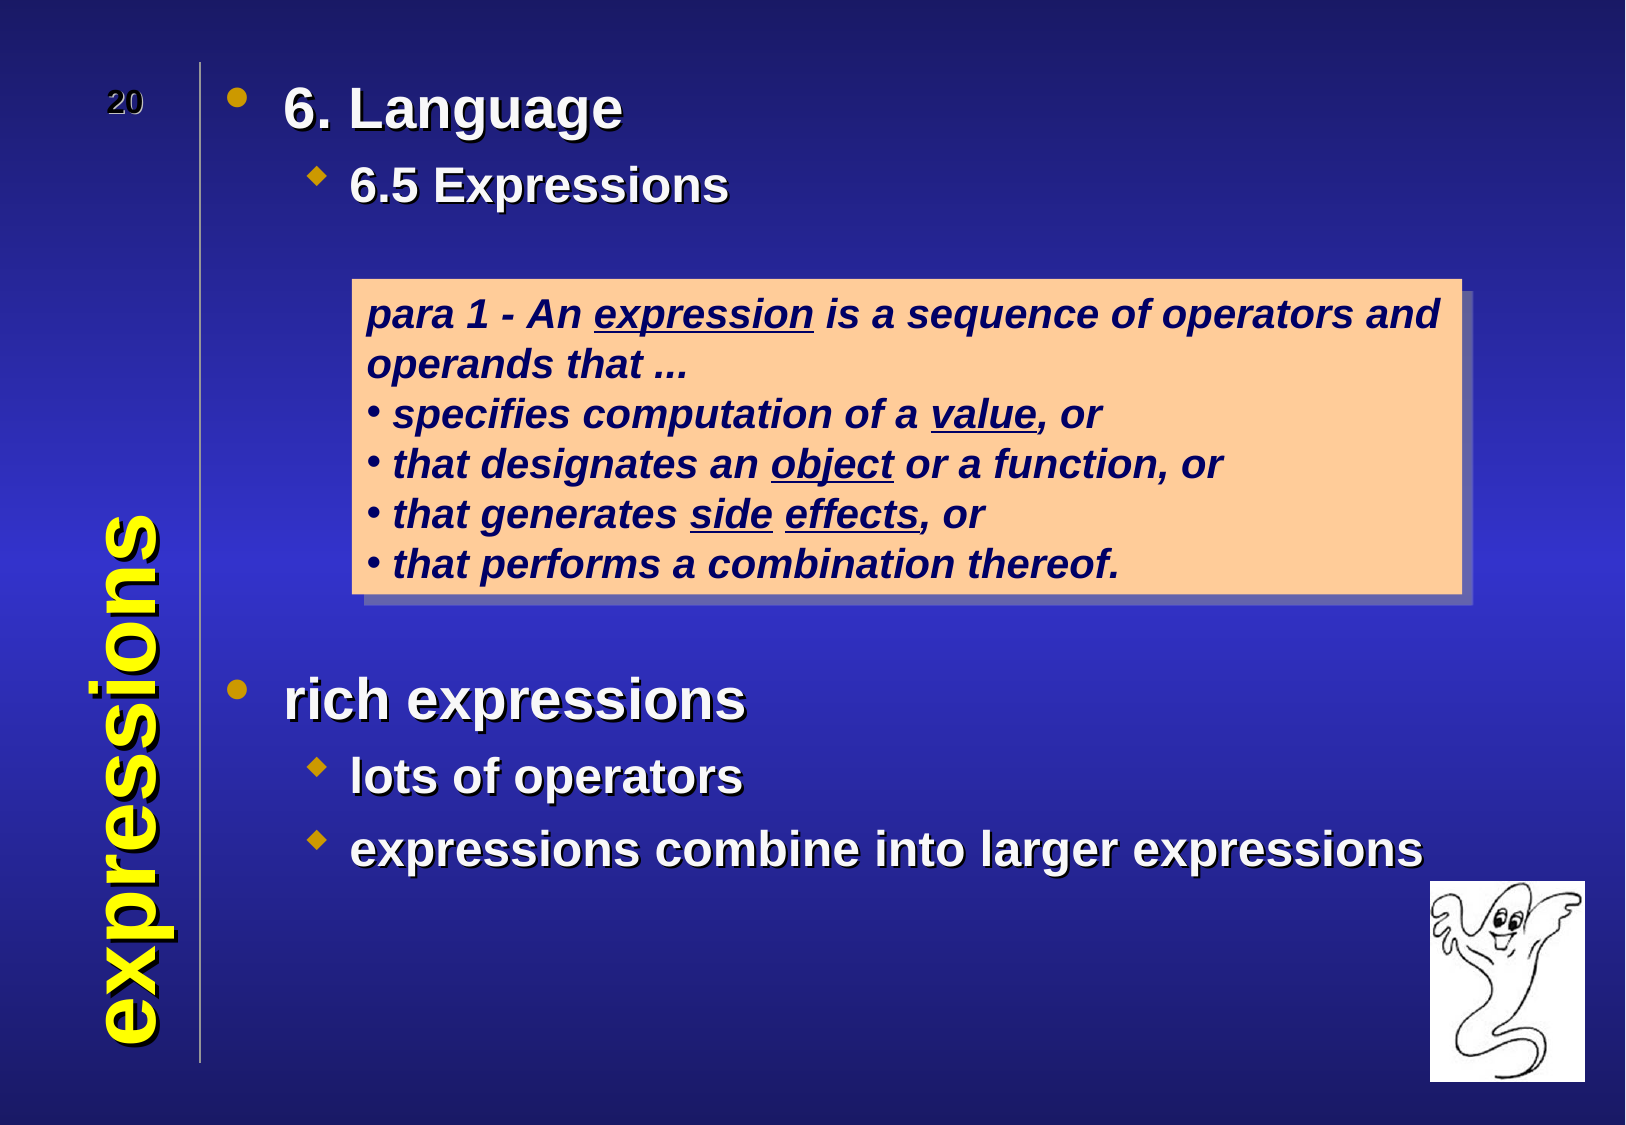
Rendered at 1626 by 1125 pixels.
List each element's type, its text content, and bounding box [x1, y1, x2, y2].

list 6. Language 6.5 Expressions rich expressions lots of operators expressions combine into larger expressions [212, 62, 1550, 1063]
picture [1430, 881, 1585, 1083]
text_box para 1 - An expression is a sequence of operators and operands that ... specifies computation of a value, or that designates an object or a function, or that generates side effects, or that performs a combination thereof. [351, 278, 1463, 595]
title expressions [50, 187, 188, 1063]
